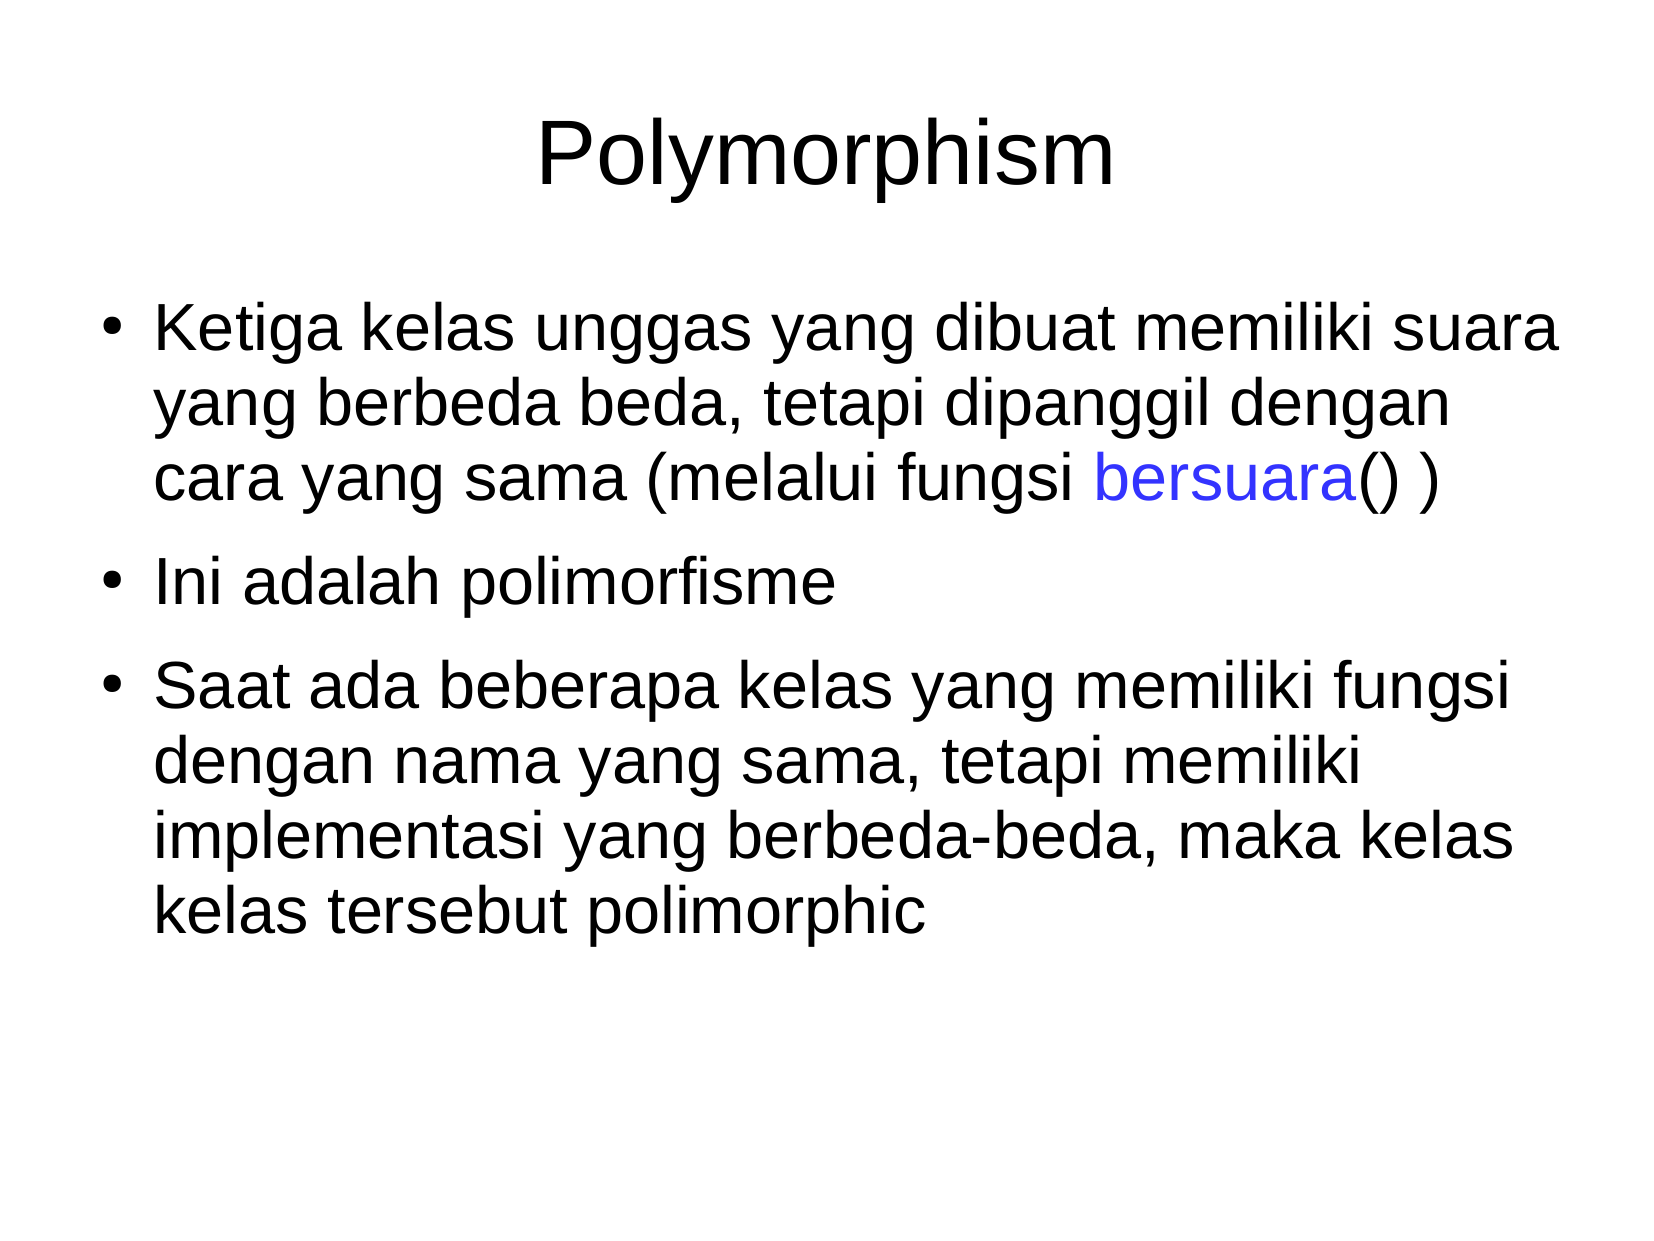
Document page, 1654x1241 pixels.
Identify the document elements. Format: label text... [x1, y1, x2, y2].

title Polymorphism [82, 49, 1571, 257]
list Ketiga kelas unggas yang dibuat memiliki suara yang berbeda beda, tetapi dipanggil dengan cara yang sama (melalui fungsi bersuara() ) Ini adalah polimorfisme Saat ada beberapa kelas yang memiliki fungsi dengan nama yang sama, tetapi memiliki implementasi yang berbeda-beda, maka kelas kelas tersebut polimorphic [82, 290, 1571, 1010]
